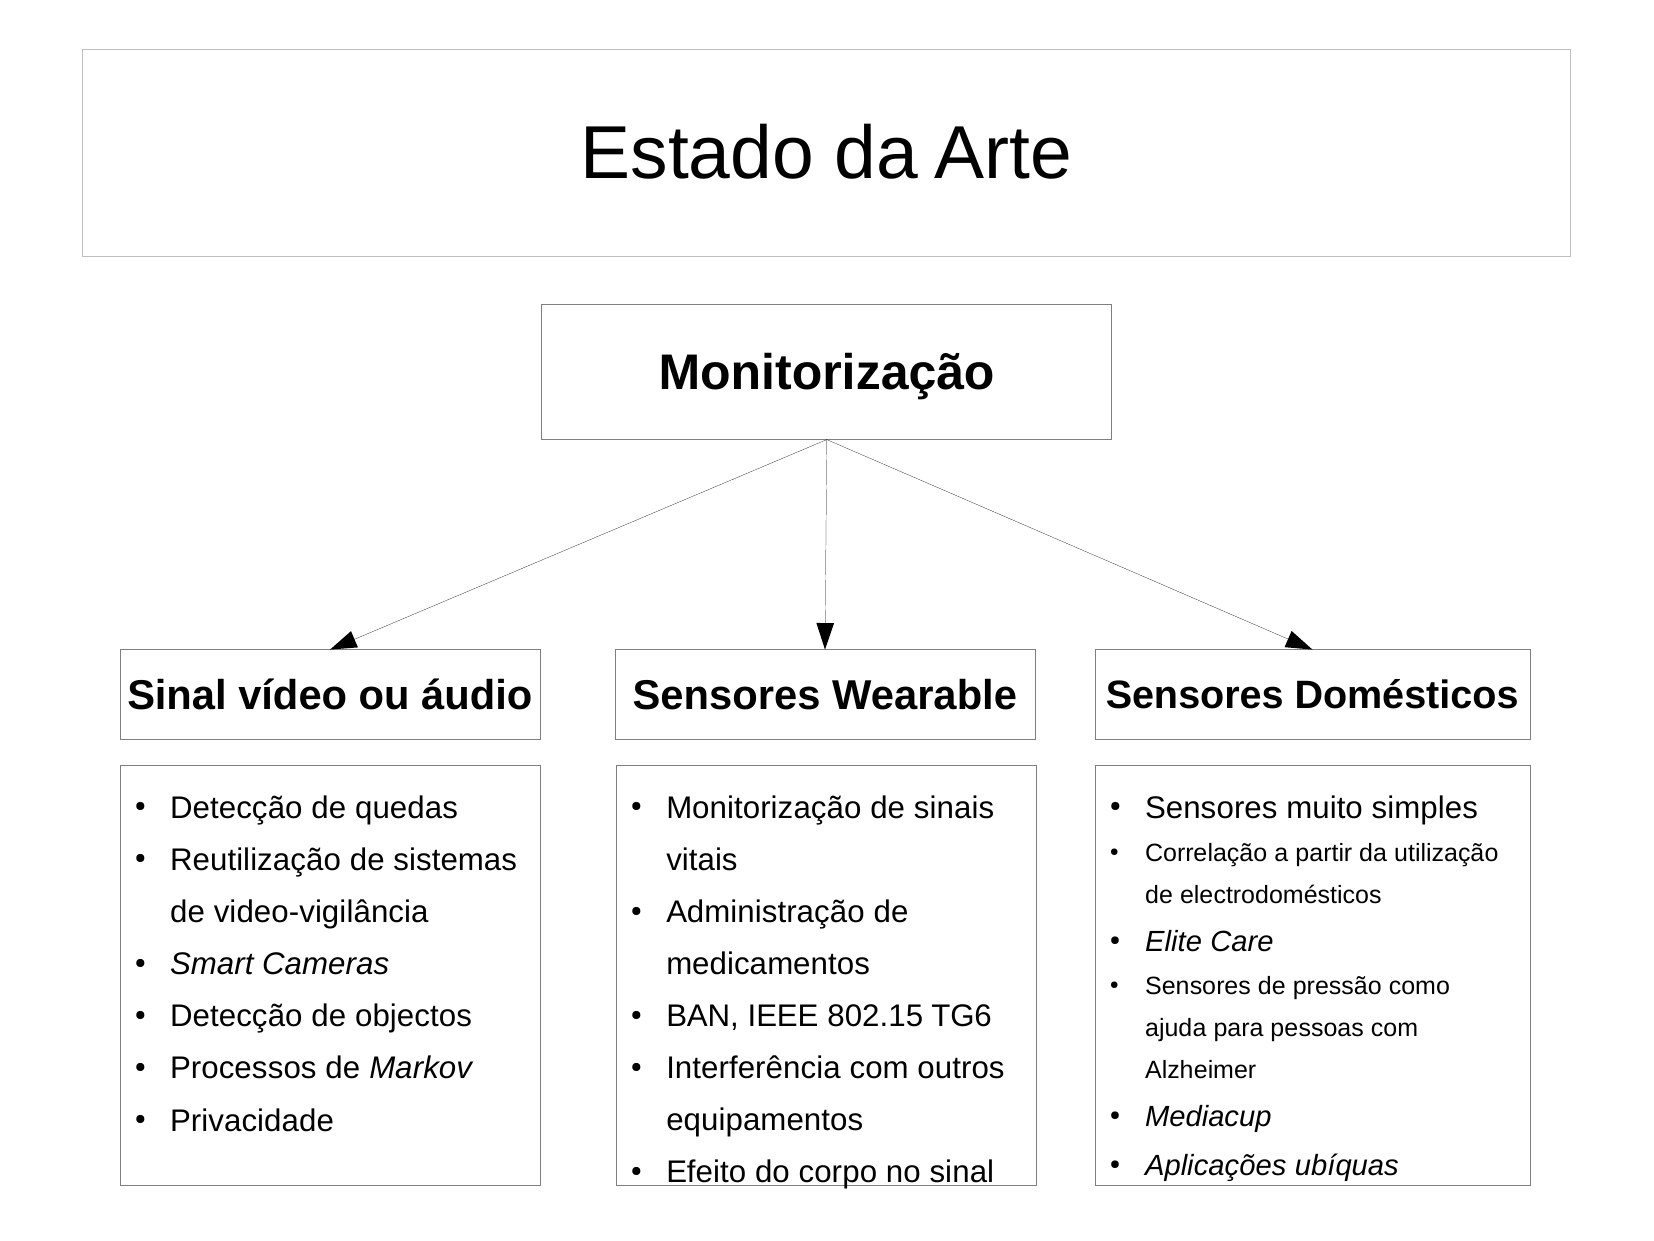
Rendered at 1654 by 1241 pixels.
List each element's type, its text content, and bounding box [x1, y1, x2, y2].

text_box Sinal vídeo ou áudio [120, 649, 541, 740]
text_box Detecção de quedas Reutilização de sistemas de video-vigilância Smart Cameras Detecção de objectos Processos de Markov Privacidade [120, 765, 541, 1186]
text_box Sensores Domésticos [1095, 649, 1531, 740]
text_box Sensores Wearable [615, 649, 1036, 740]
text_box Monitorização de sinais vitais Administração de medicamentos BAN, IEEE 802.15 TG6 Interferência com outros equipamentos Efeito do corpo no sinal [616, 765, 1037, 1186]
text_box Monitorização [541, 304, 1112, 440]
title Estado da Arte [82, 49, 1571, 257]
text_box Sensores muito simples Correlação a partir da utilização de electrodomésticos Elite Care Sensores de pressão como ajuda para pessoas com Alzheimer Mediacup Aplicações ubíquas [1095, 765, 1531, 1186]
